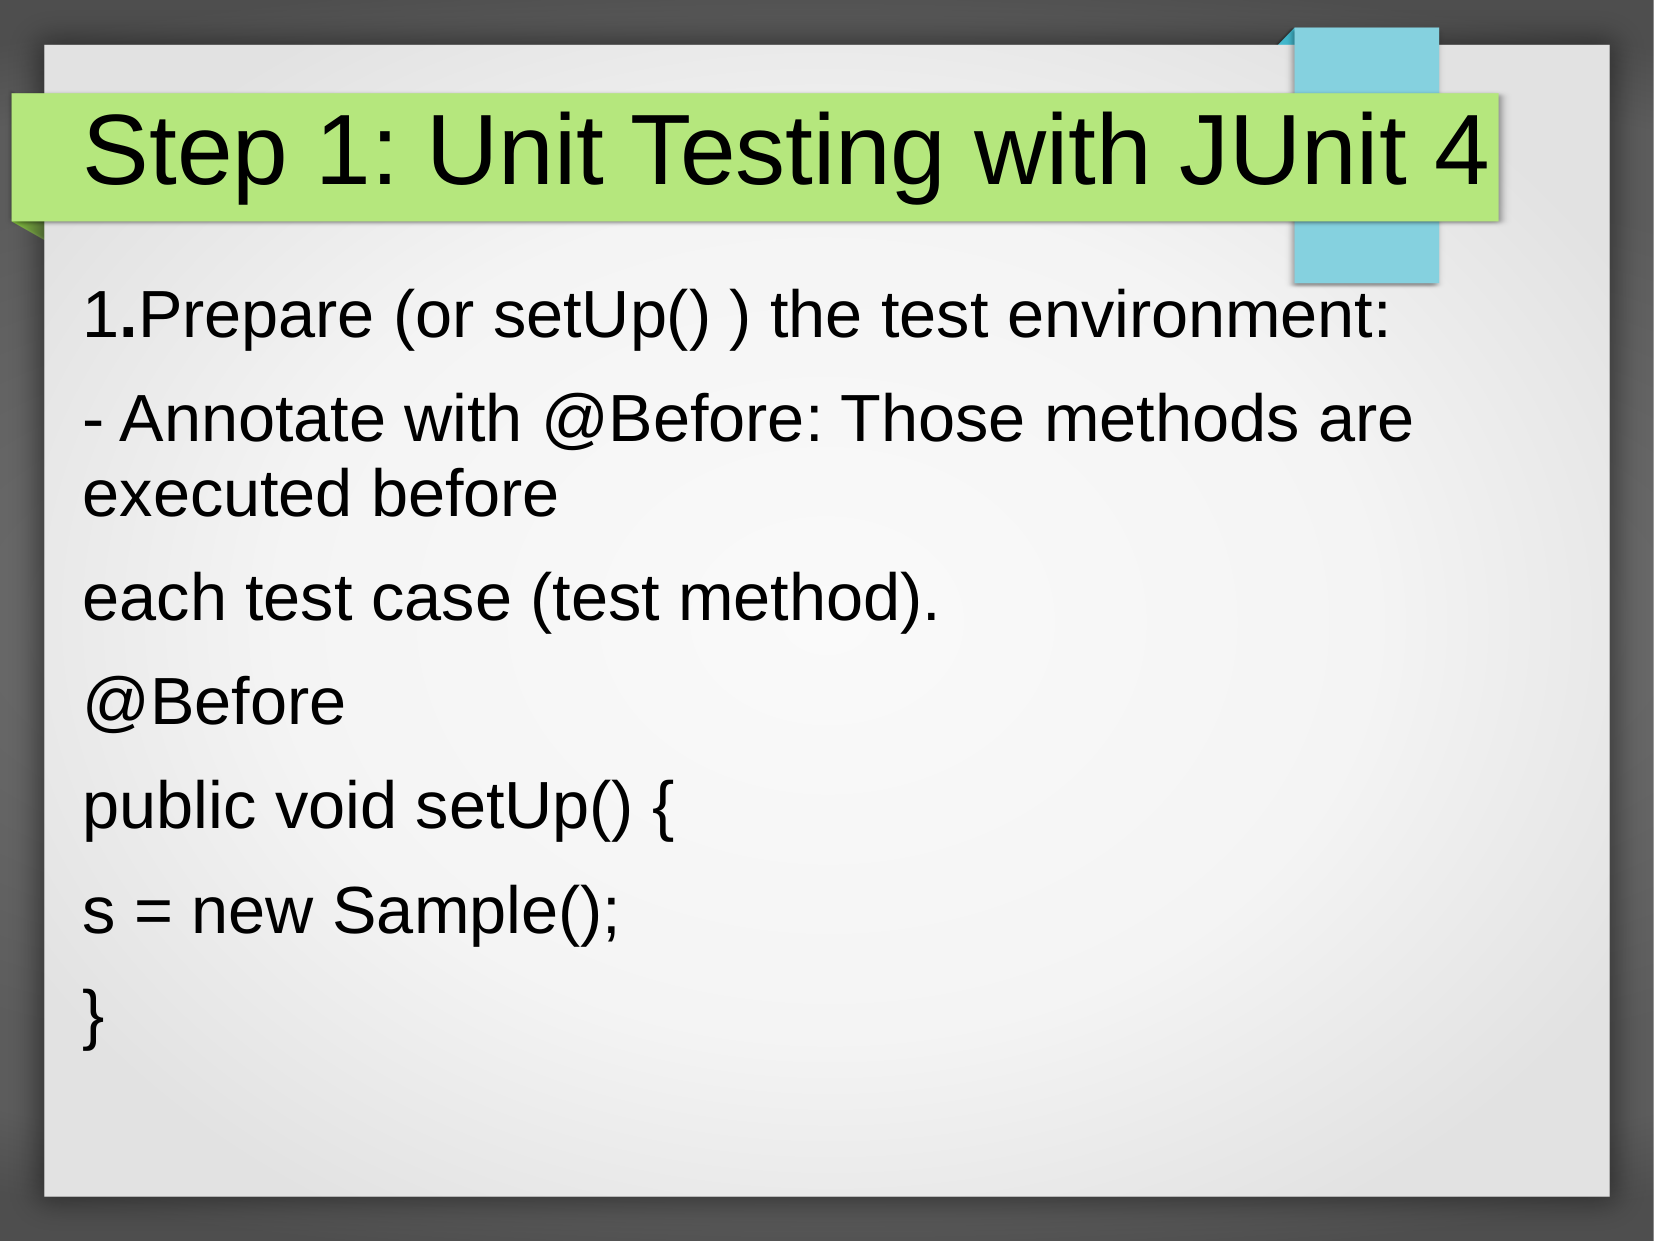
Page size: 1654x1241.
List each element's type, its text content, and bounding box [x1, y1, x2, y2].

title Step 1: Unit Testing with JUnit 4 [82, 47, 1571, 210]
list 1.Prepare (or setUp() ) the test environment: - Annotate with @Before: Those methods are executed before each test case (test method). @Before public void setUp() { s = new Sample(); } [82, 210, 1571, 1141]
picture [0, 0, 1654, 1241]
